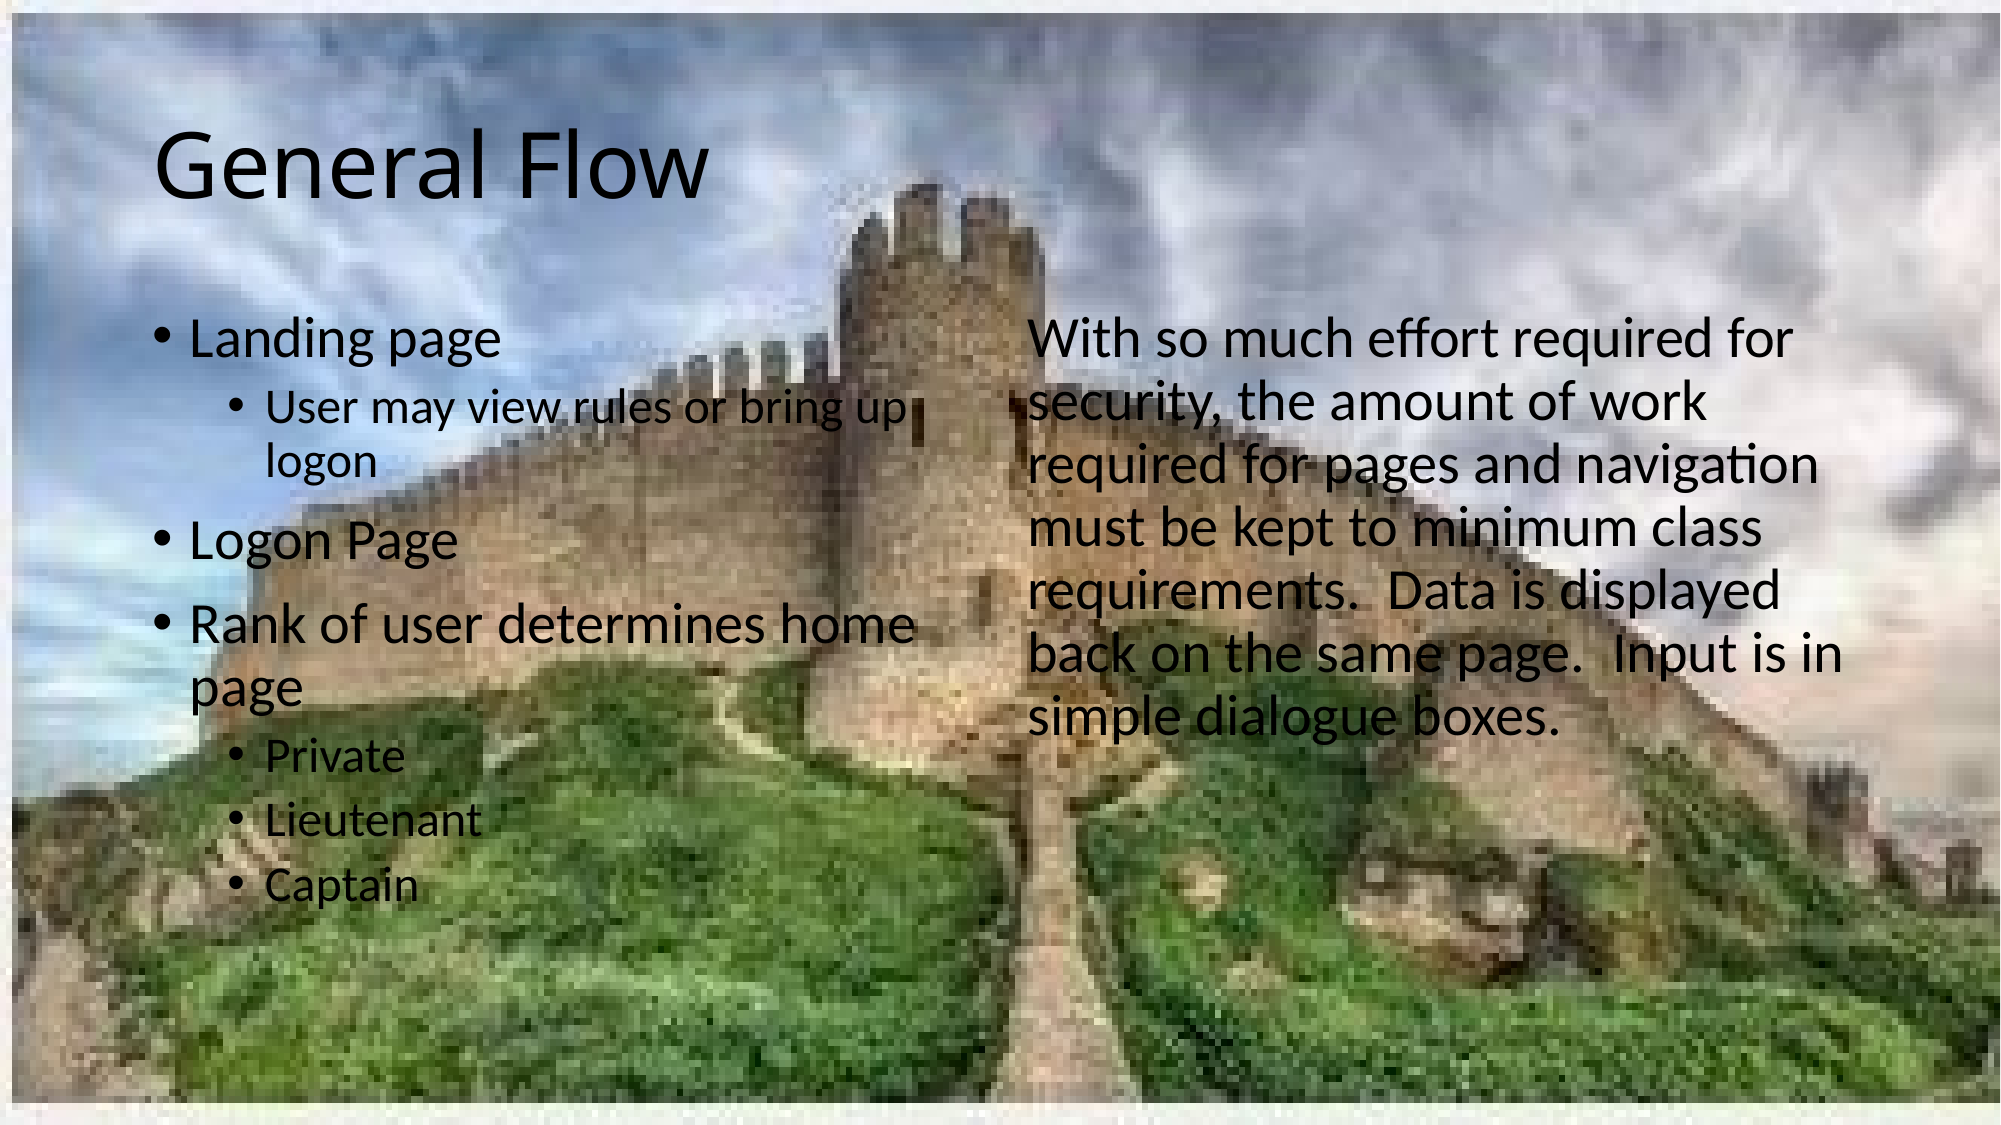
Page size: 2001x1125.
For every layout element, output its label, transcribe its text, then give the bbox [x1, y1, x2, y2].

title General Flow [137, 59, 1863, 278]
list Landing page User may view rules or bring up logon Logon Page Rank of user determines home page Private Lieutenant Captain [137, 299, 988, 1014]
list With so much effort required for security, the amount of work required for pages and navigation must be kept to minimum class requirements. Data is displayed back on the same page. Input is in simple dialogue boxes. [1012, 299, 1863, 1014]
picture [0, 0, 2001, 1125]
